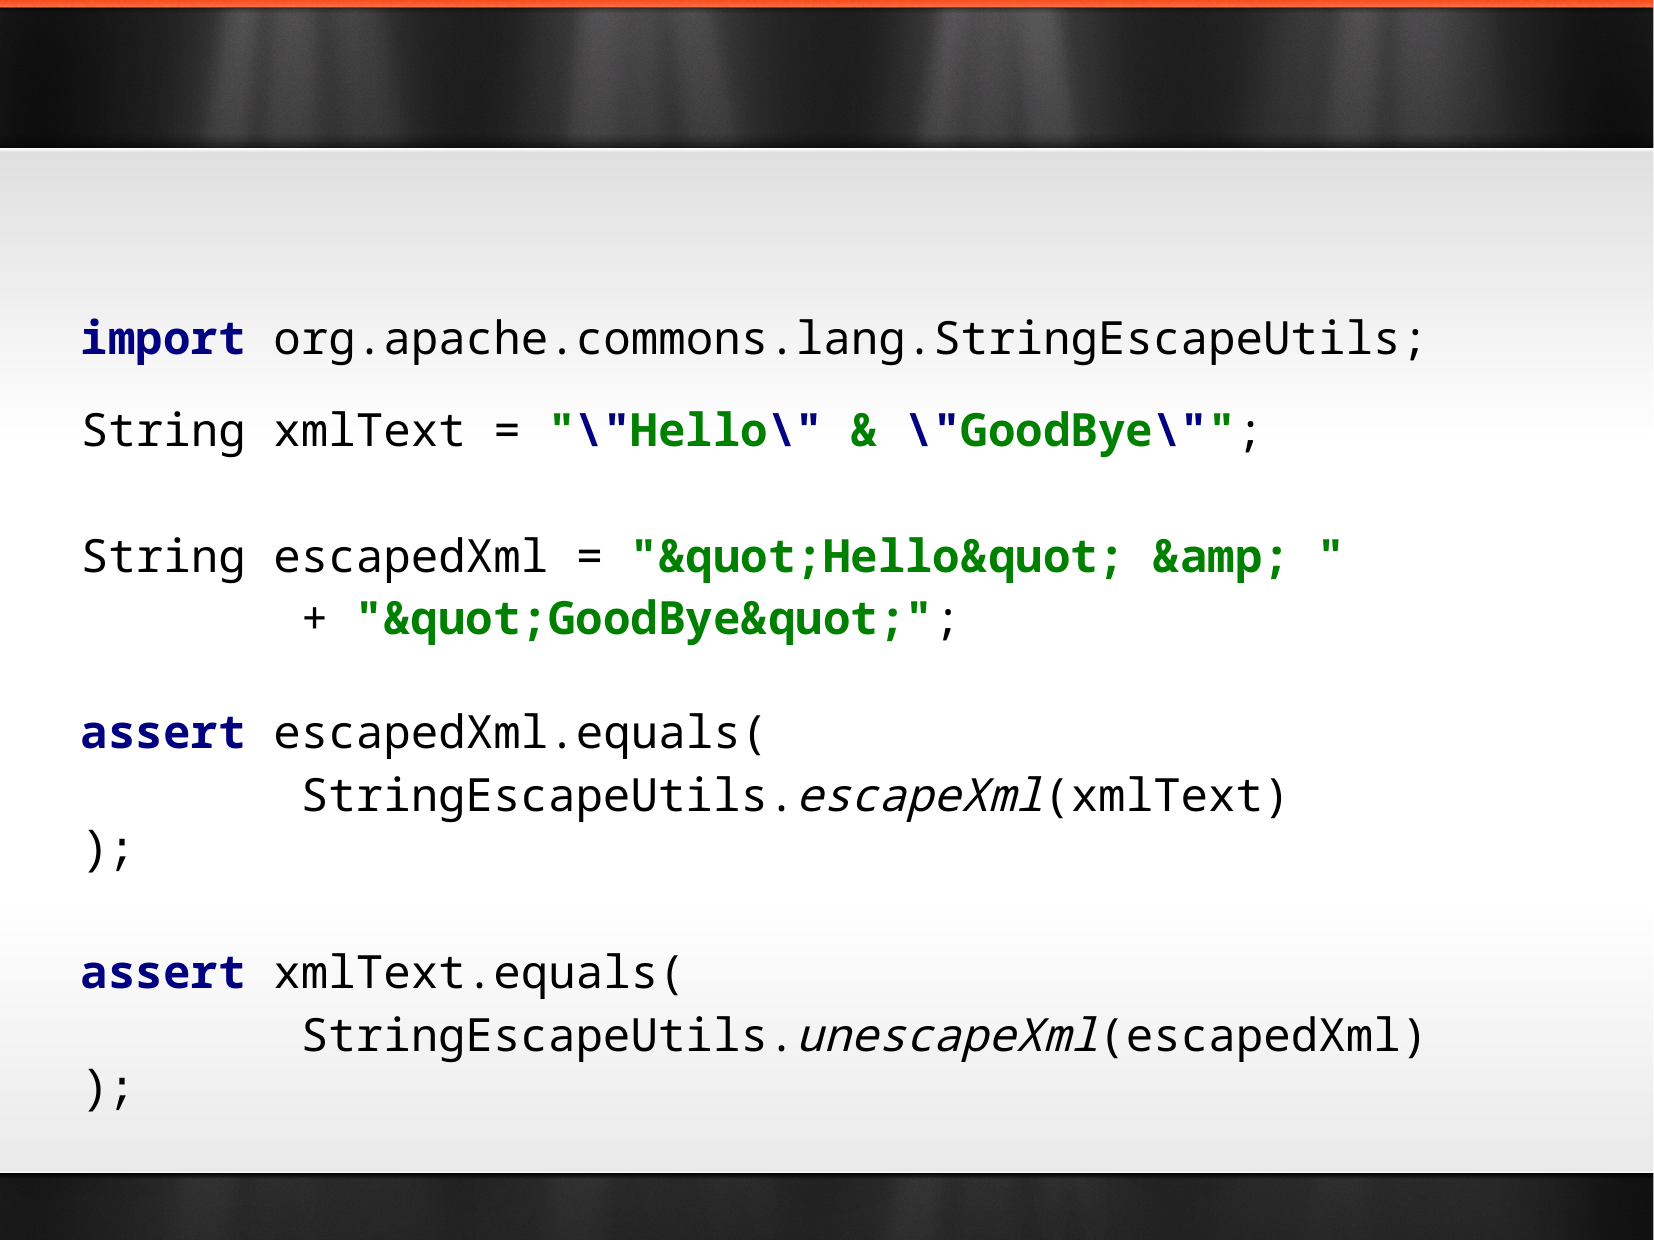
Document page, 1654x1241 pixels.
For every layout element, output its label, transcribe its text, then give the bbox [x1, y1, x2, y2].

subtitle import org.apache.commons.lang.StringEscapeUtils; String xmlText = "\"Hello\" & \"GoodBye\""; String escapedXml = "&quot;Hello&quot; &amp; " + "&quot;GoodBye&quot;"; assert escapedXml.equals( StringEscapeUtils.escapeXml(xmlText) ); assert xmlText.equals( StringEscapeUtils.unescapeXml(escapedXml) ); [80, 305, 1654, 1125]
picture [0, 0, 1654, 1240]
